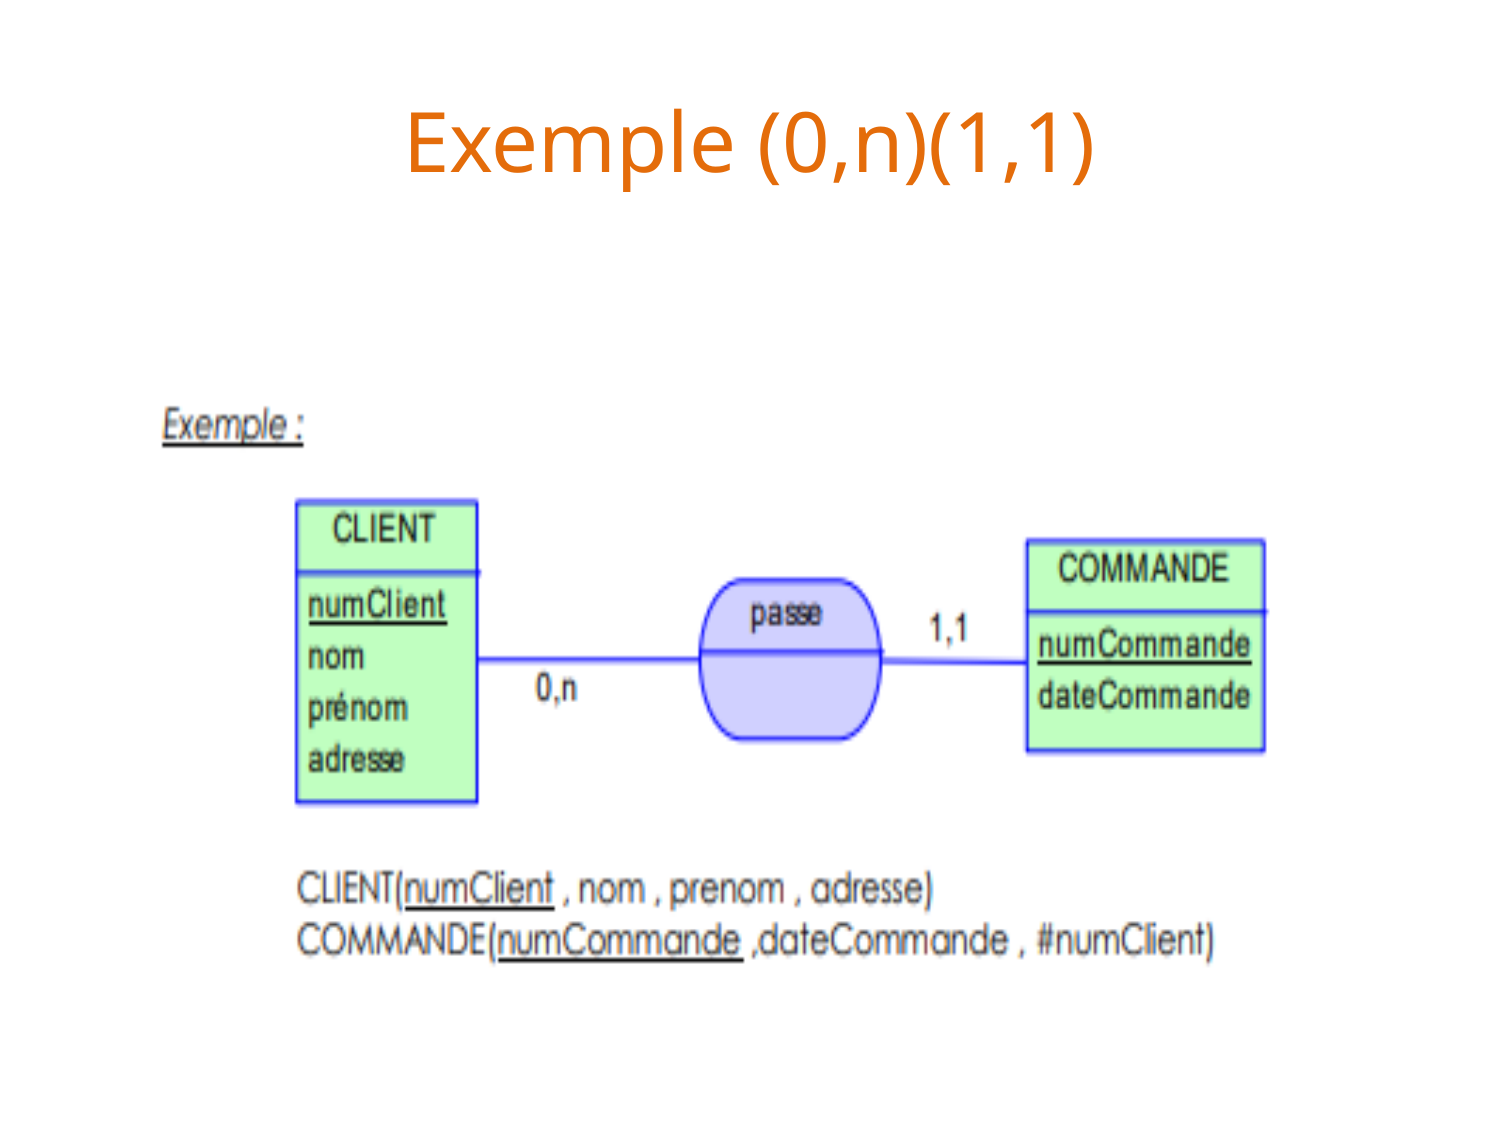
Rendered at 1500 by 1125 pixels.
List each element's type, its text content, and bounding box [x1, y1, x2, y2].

title Exemple (0,n)(1,1) [75, 45, 1426, 233]
picture [135, 373, 1377, 1036]
